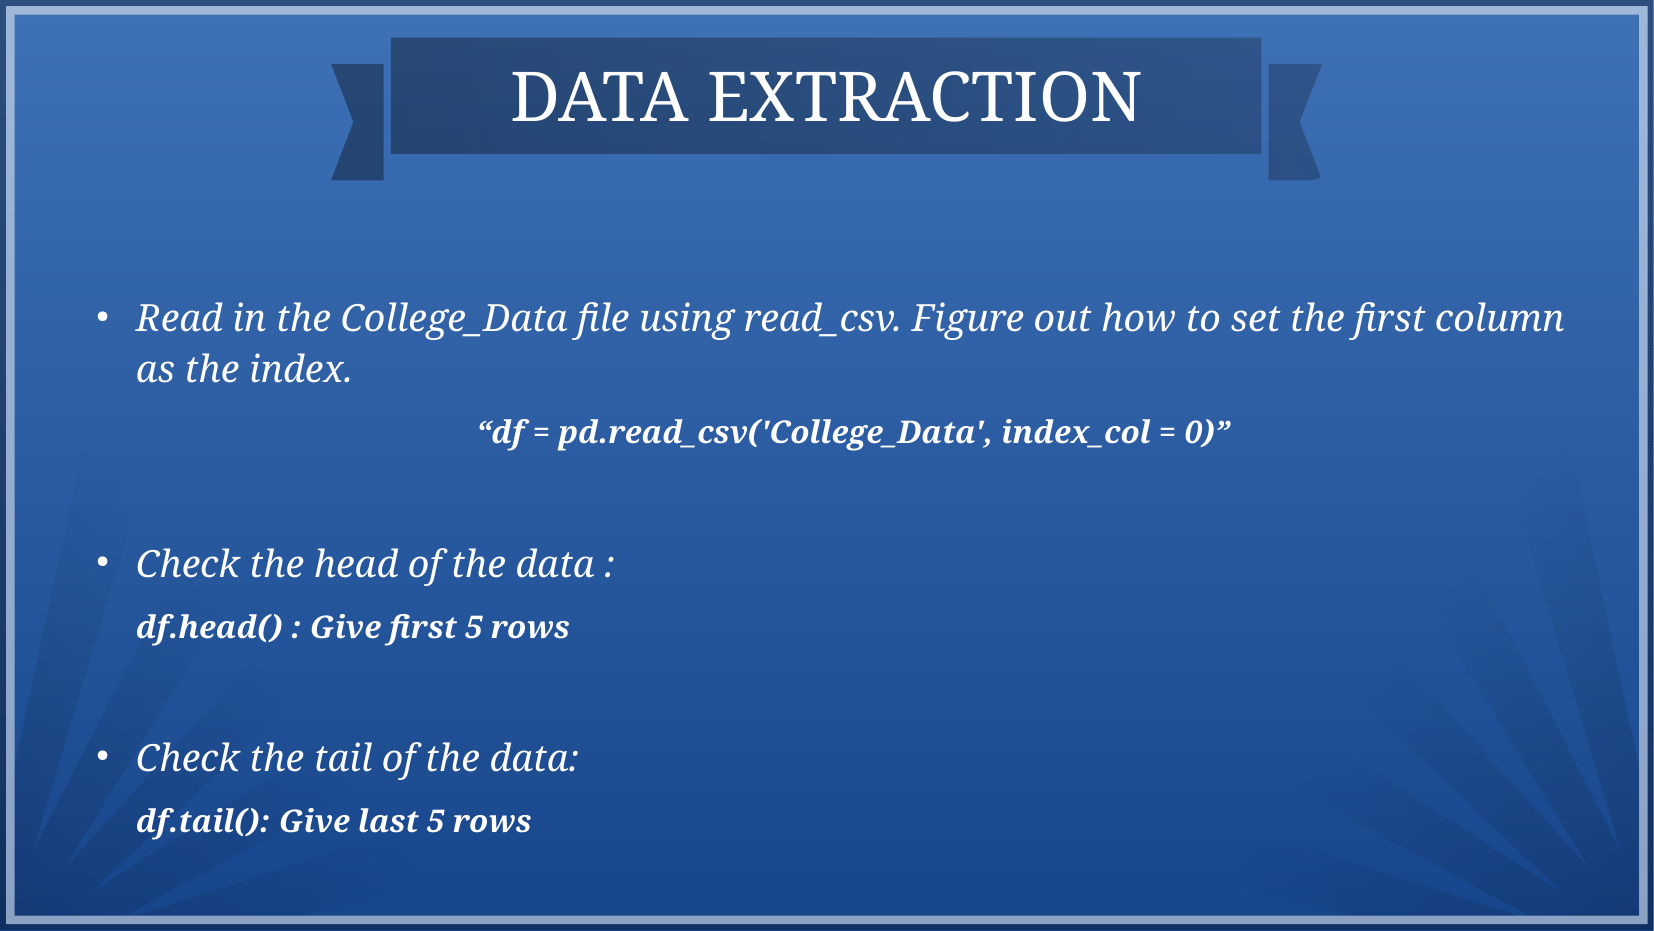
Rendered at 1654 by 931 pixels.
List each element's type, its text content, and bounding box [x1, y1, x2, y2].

list Read in the College_Data file using read_csv. Figure out how to set the first column as the index. “df = pd.read_csv('College_Data', index_col = 0)” Check the head of the data : df.head() : Give first 5 rows Check the tail of the data: df.tail(): Give last 5 rows [82, 224, 1571, 848]
title DATA EXTRACTION [389, 35, 1264, 154]
